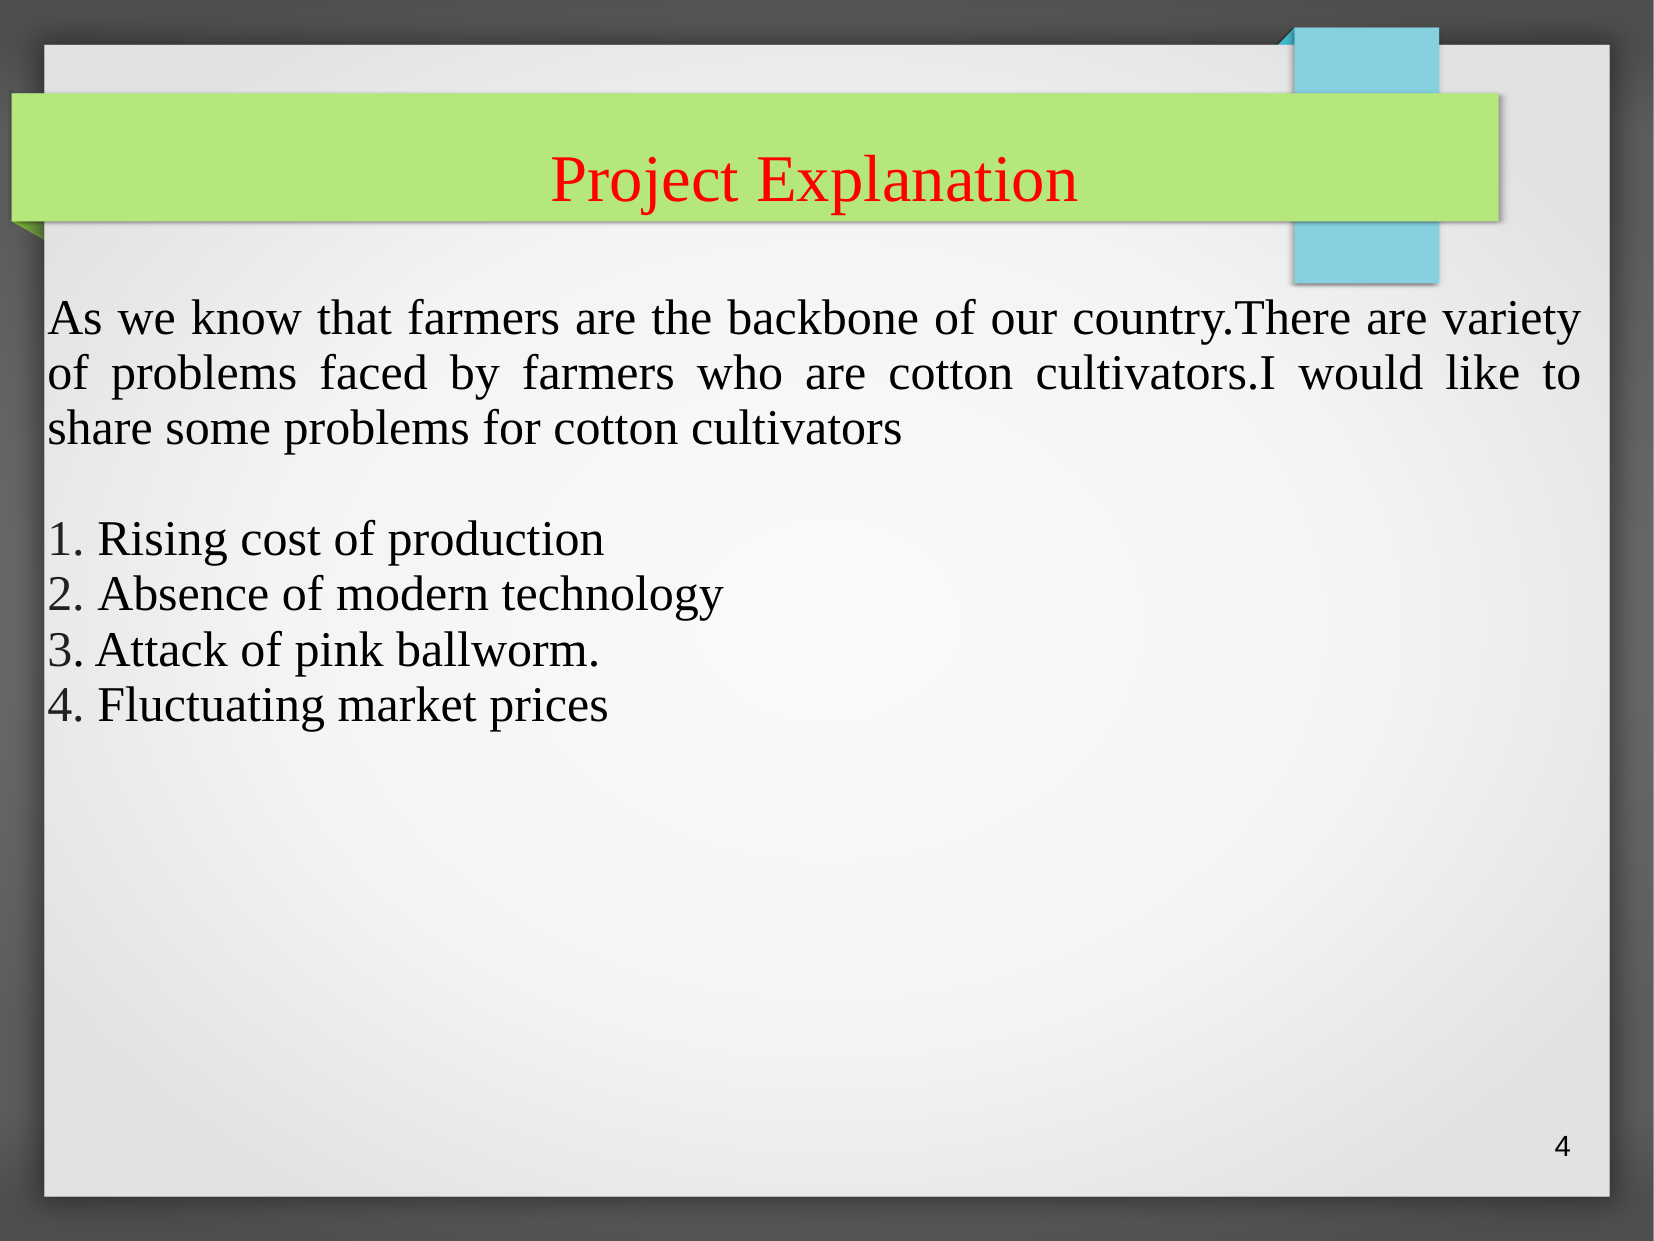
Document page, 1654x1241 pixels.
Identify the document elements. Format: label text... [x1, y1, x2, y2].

subtitle Project Explanation As we know that farmers are the backbone of our country.There are variety of problems faced by farmers who are cotton cultivators.I would like to share some problems for cotton cultivators 1. Rising cost of production 2. Absence of modern technology 3. Attack of pink ballworm. 4. Fluctuating market prices [47, 141, 1583, 1170]
picture [0, 0, 1654, 1241]
